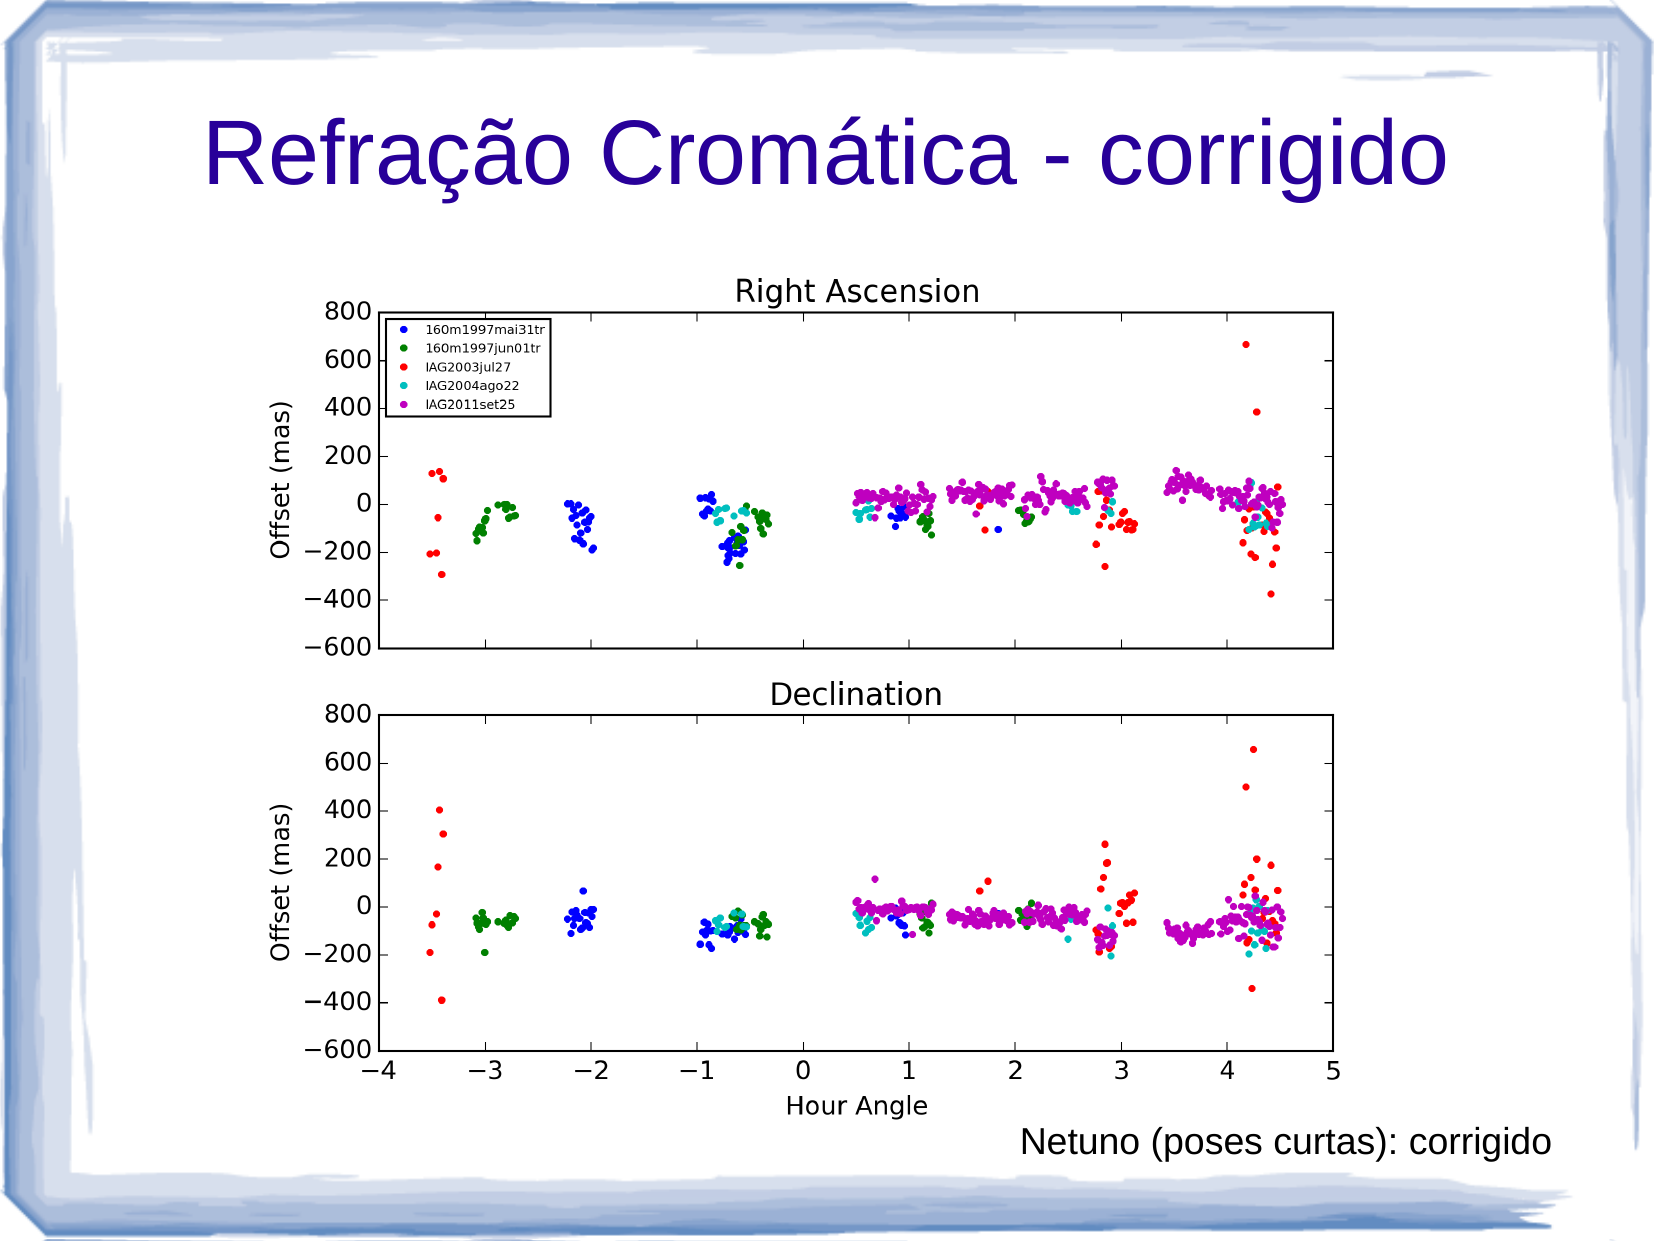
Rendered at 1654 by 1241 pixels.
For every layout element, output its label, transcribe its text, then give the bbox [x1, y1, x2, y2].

title Refração Cromática - corrigido [82, 49, 1571, 257]
picture [0, 0, 1654, 1241]
text_box Netuno (poses curtas): corrigido [1005, 1112, 1580, 1170]
